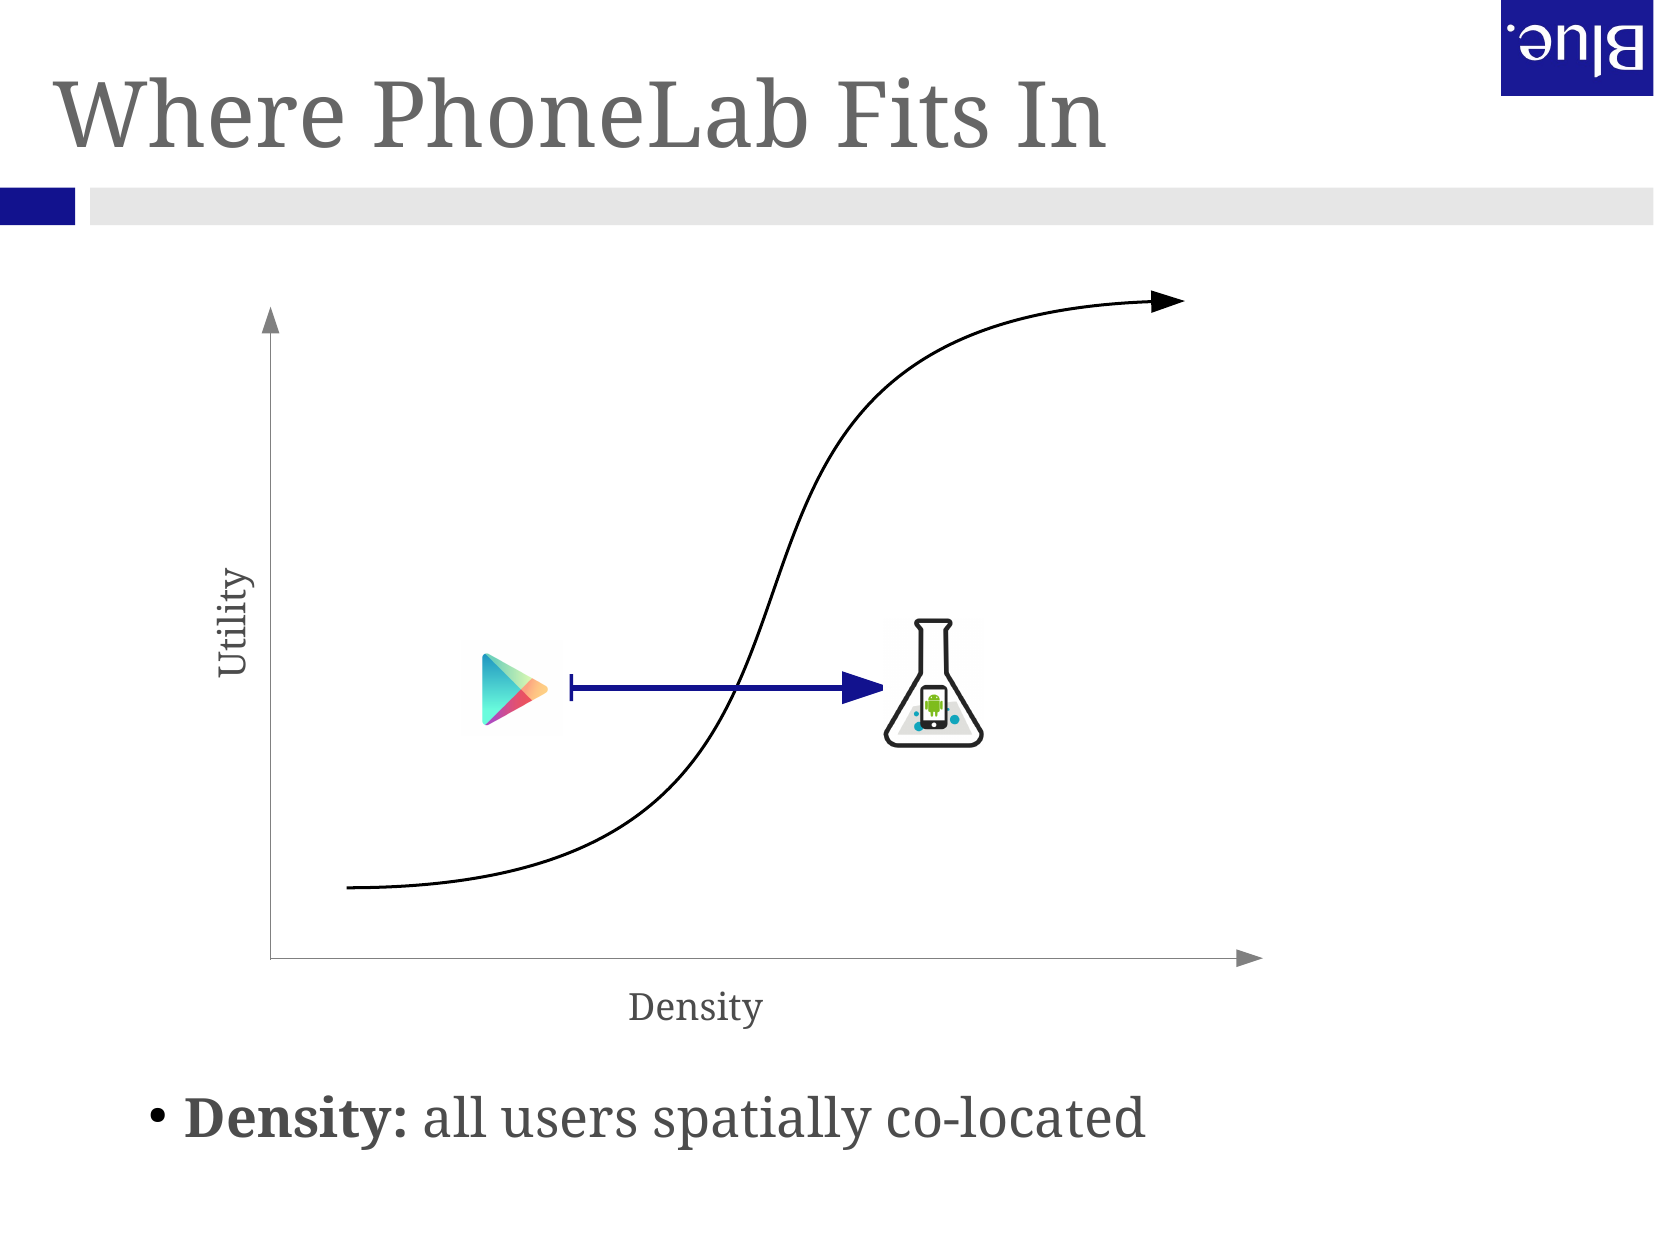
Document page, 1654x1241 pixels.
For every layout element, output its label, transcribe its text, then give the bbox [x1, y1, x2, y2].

picture [1501, 0, 1654, 96]
text_box Utility [198, 556, 255, 694]
picture [461, 640, 563, 736]
title Where PhoneLab Fits In [37, 37, 1613, 188]
text_box Density [613, 973, 772, 1030]
picture [883, 618, 984, 748]
text_box Density: all users spatially co-located [133, 1072, 1521, 1147]
